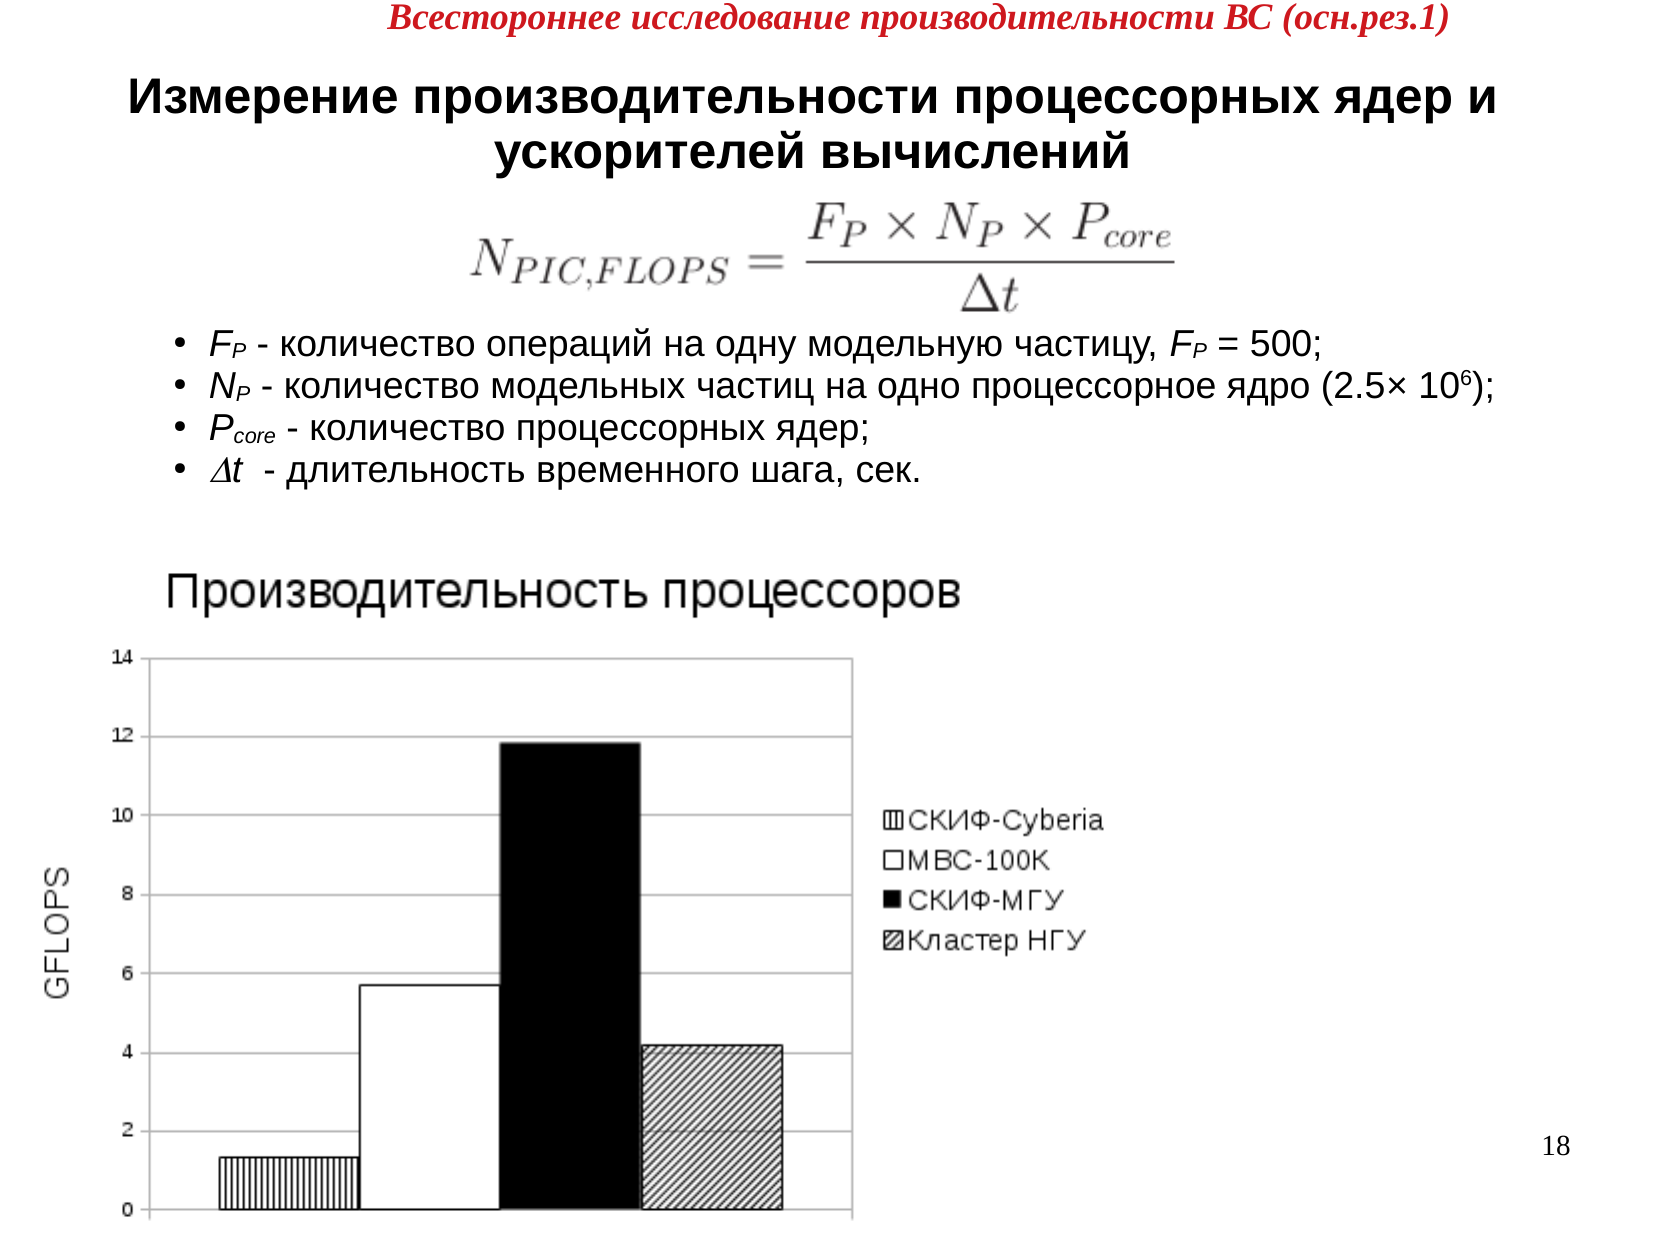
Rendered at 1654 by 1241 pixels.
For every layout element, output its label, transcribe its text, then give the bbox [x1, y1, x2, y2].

picture [3, 524, 1126, 1235]
text_box FP - количество операций на одну модельную частицу, FP = 500; NP - количество модельных частиц на одно процессорное ядро (2.5× 106); Pcore - количество процессорных ядер; Dt - длительность временного шага, сек. [158, 315, 1532, 544]
picture [438, 228, 1201, 315]
text_box Всестороннее исследование производительности ВС (осн.рез.1) [372, 0, 1501, 87]
title Измерение производительности процессорных ядер и ускорителей вычислений [0, 20, 1636, 228]
